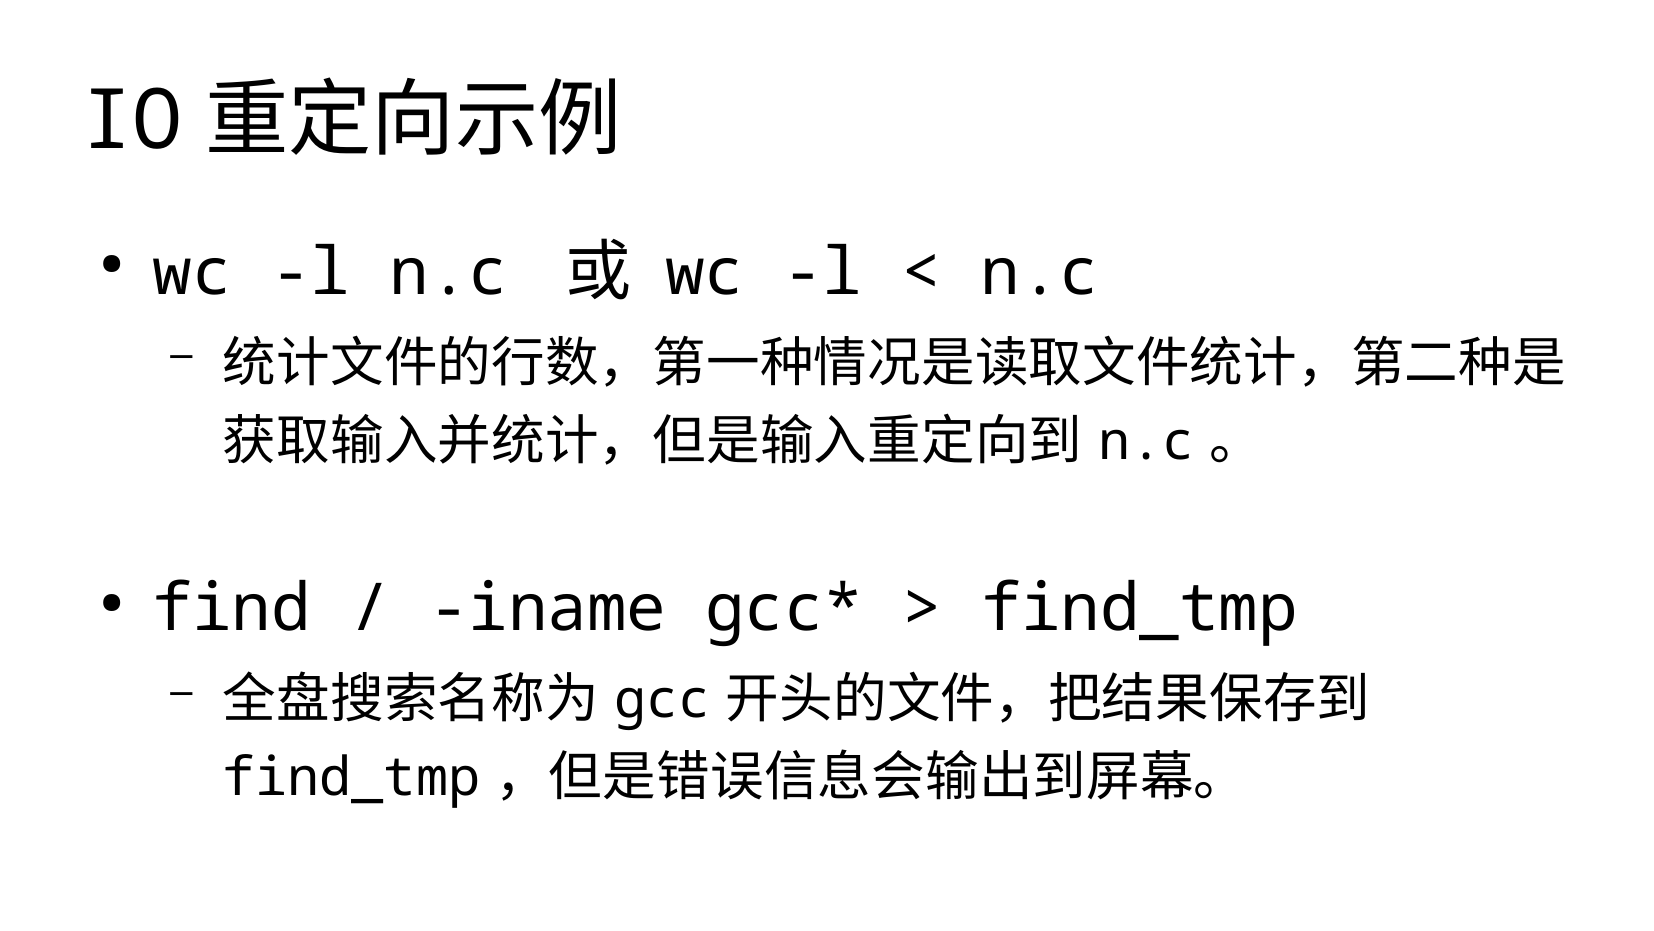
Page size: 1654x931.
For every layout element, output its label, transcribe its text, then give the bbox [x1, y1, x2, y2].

list wc -l n.c 或 wc -l < n.c 统计文件的行数，第一种情况是读取文件统计，第二种是获取输入并统计，但是输入重定向到n.c。 find / -iname gcc* > find_tmp 全盘搜索名称为gcc开头的文件，把结果保存到find_tmp，但是错误信息会输出到屏幕。 [82, 217, 1571, 815]
title IO重定向示例 [82, 37, 1571, 189]
